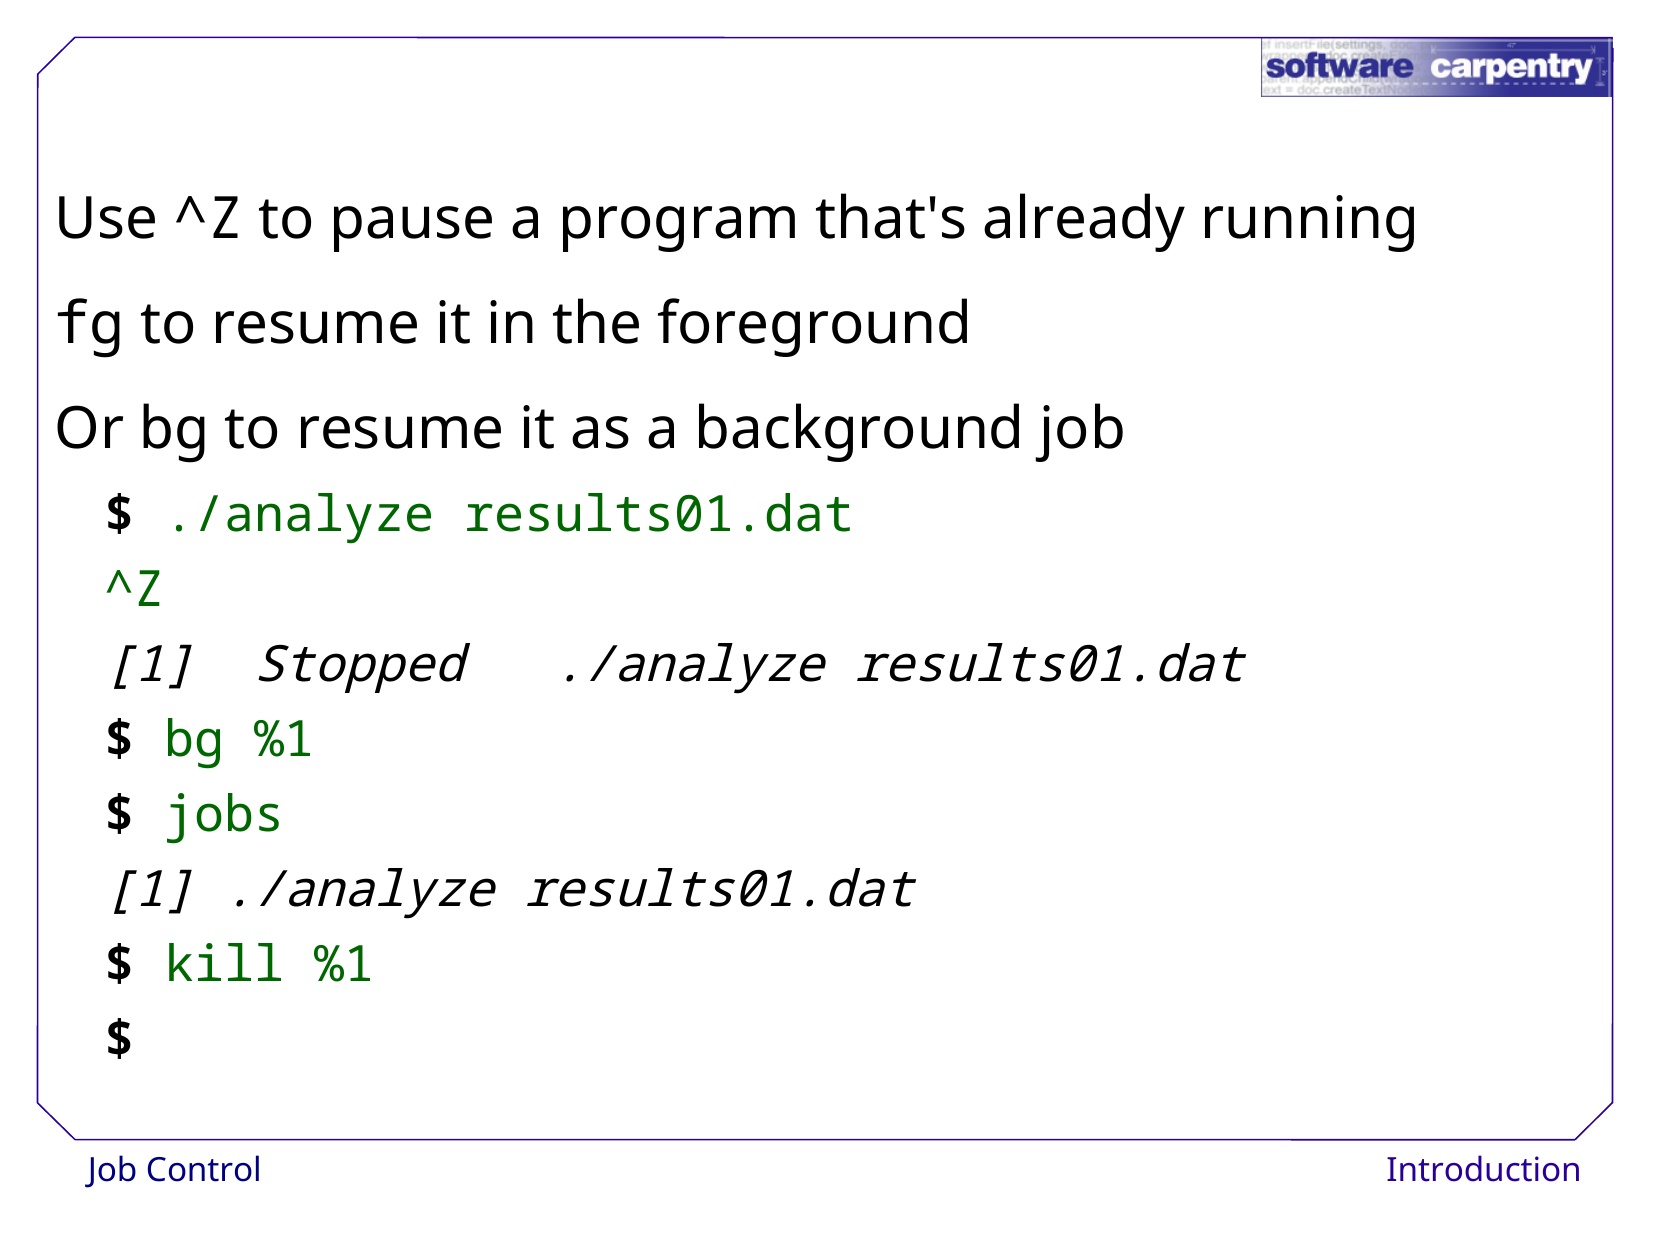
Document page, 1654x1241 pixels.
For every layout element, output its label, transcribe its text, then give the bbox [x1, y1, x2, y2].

picture [1261, 39, 1613, 97]
text_box Use ^Z to pause a program that's already running fg to resume it in the foreground Or bg to resume it as a background job [40, 138, 1585, 469]
text_box $ ./analyze results01.dat ^Z [1] Stopped ./analyze results01.dat $ bg %1 $ jobs [1] ./analyze results01.dat $ kill %1 $ [89, 469, 1512, 1093]
